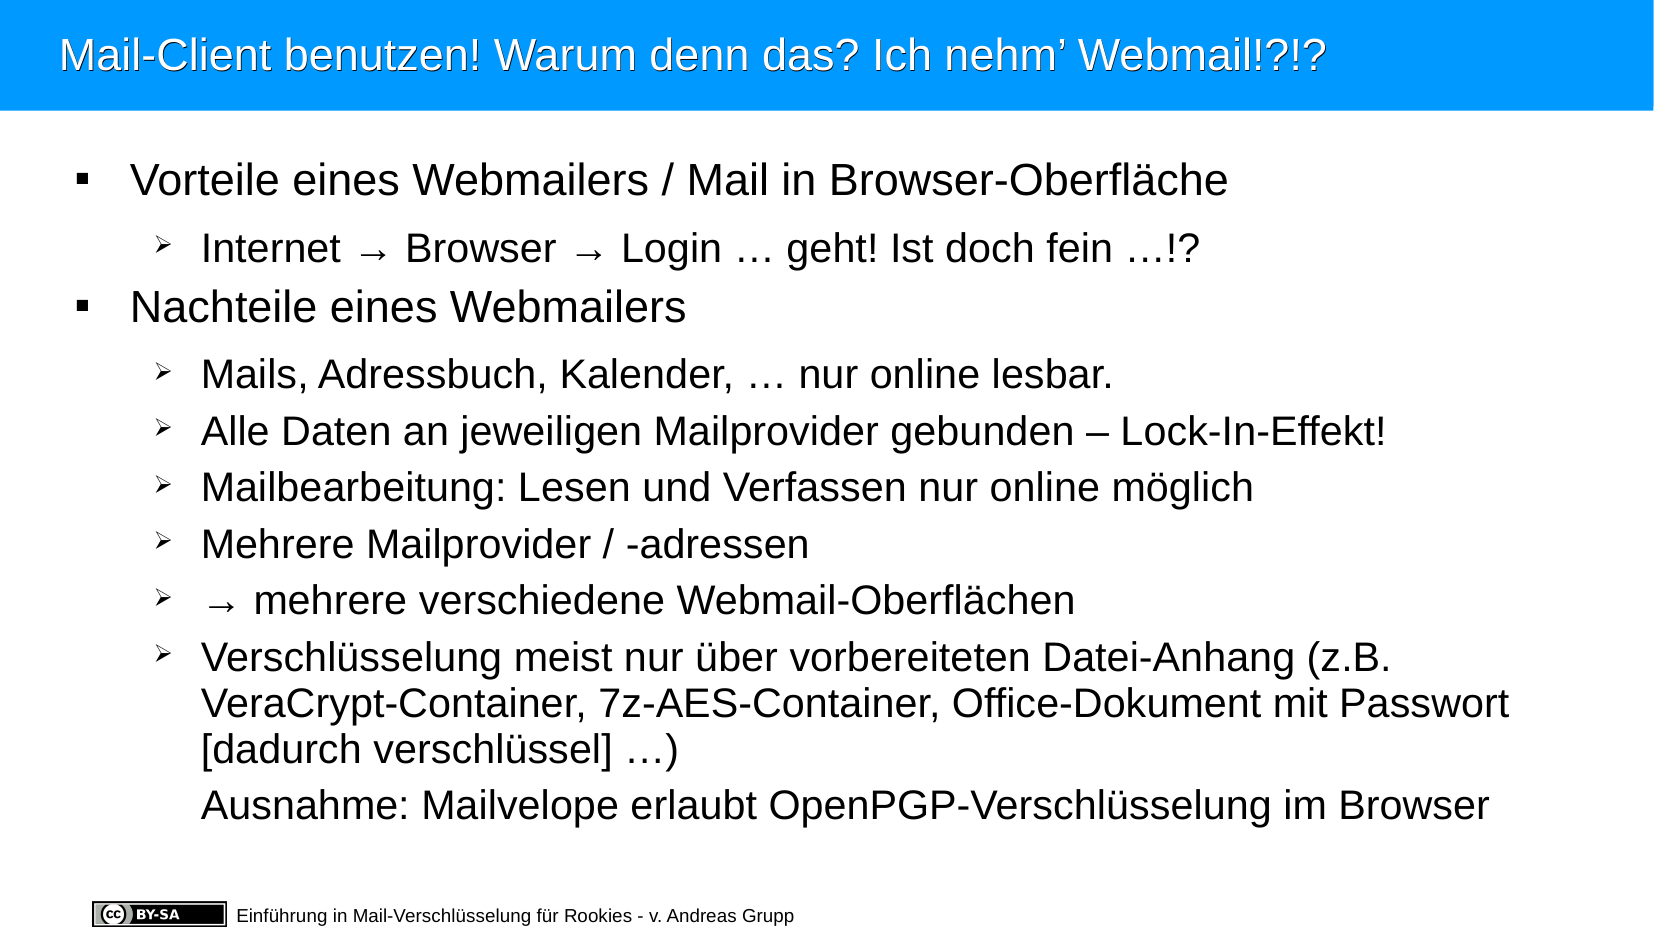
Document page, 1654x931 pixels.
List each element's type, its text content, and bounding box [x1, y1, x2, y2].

title Mail-Client benutzen! Warum denn das? Ich nehm’ Webmail!?!? [59, 21, 1506, 89]
picture [92, 901, 227, 927]
list Vorteile eines Webmailers / Mail in Browser-Oberfläche Internet → Browser → Login … geht! Ist doch fein …!? Nachteile eines Webmailers Mails, Adressbuch, Kalender, … nur online lesbar. Alle Daten an jeweiligen Mailprovider gebunden – Lock-In-Effekt! Mailbearbeitung: Lesen und Verfassen nur online möglich Mehrere Mailprovider / -adressen → mehrere verschiedene Webmail-Oberflächen Verschlüsselung meist nur über vorbereiteten Datei-Anhang (z.B. VeraCrypt-Container, 7z-AES-Container, Office-Dokument mit Passwort [dadurch verschlüssel] …) Ausnahme: Mailvelope erlaubt OpenPGP-Verschlüsselung im Browser [59, 154, 1595, 832]
